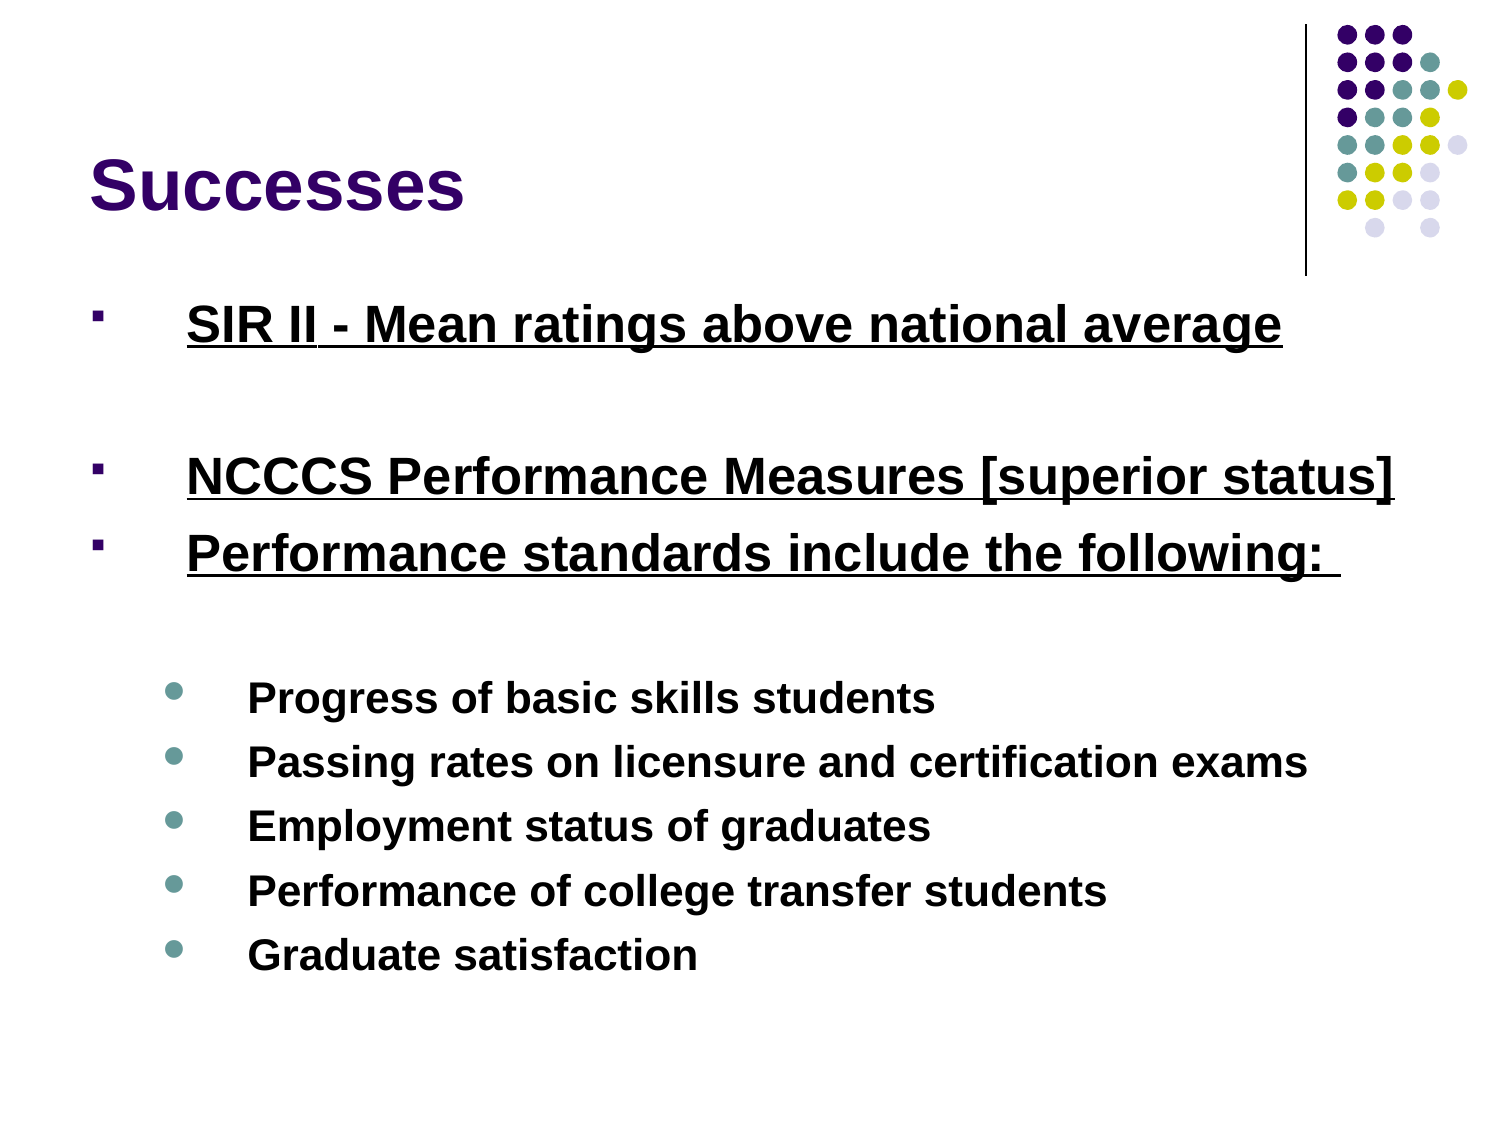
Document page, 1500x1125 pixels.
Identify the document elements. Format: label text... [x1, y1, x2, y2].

title Successes [74, 20, 1313, 233]
list SIR II - Mean ratings above national average NCCCS Performance Measures [superior status] Performance standards include the following: Progress of basic skills students Passing rates on licensure and certification exams Employment status of graduates Performance of college transfer students Graduate satisfaction [75, 282, 1426, 1006]
